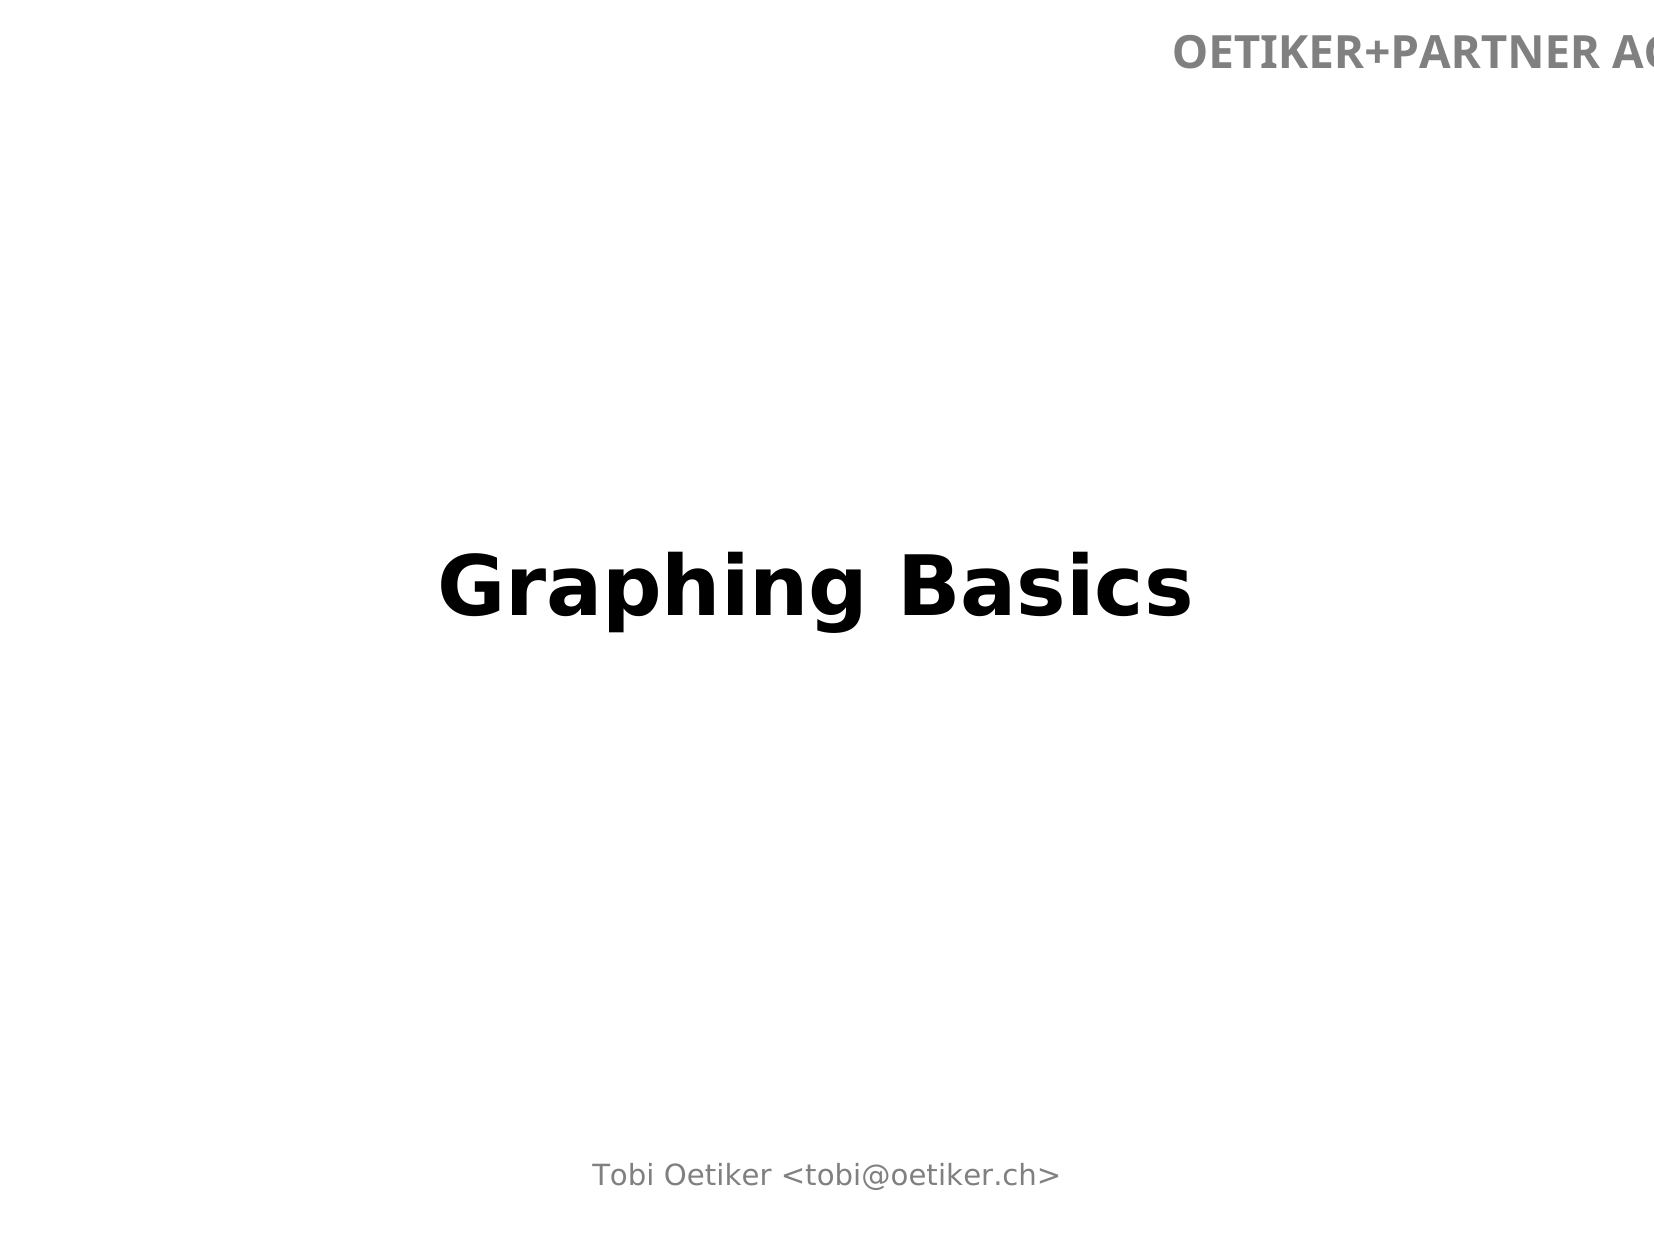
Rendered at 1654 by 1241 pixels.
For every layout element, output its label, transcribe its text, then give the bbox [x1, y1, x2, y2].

title Graphing Basics [437, 377, 1288, 796]
